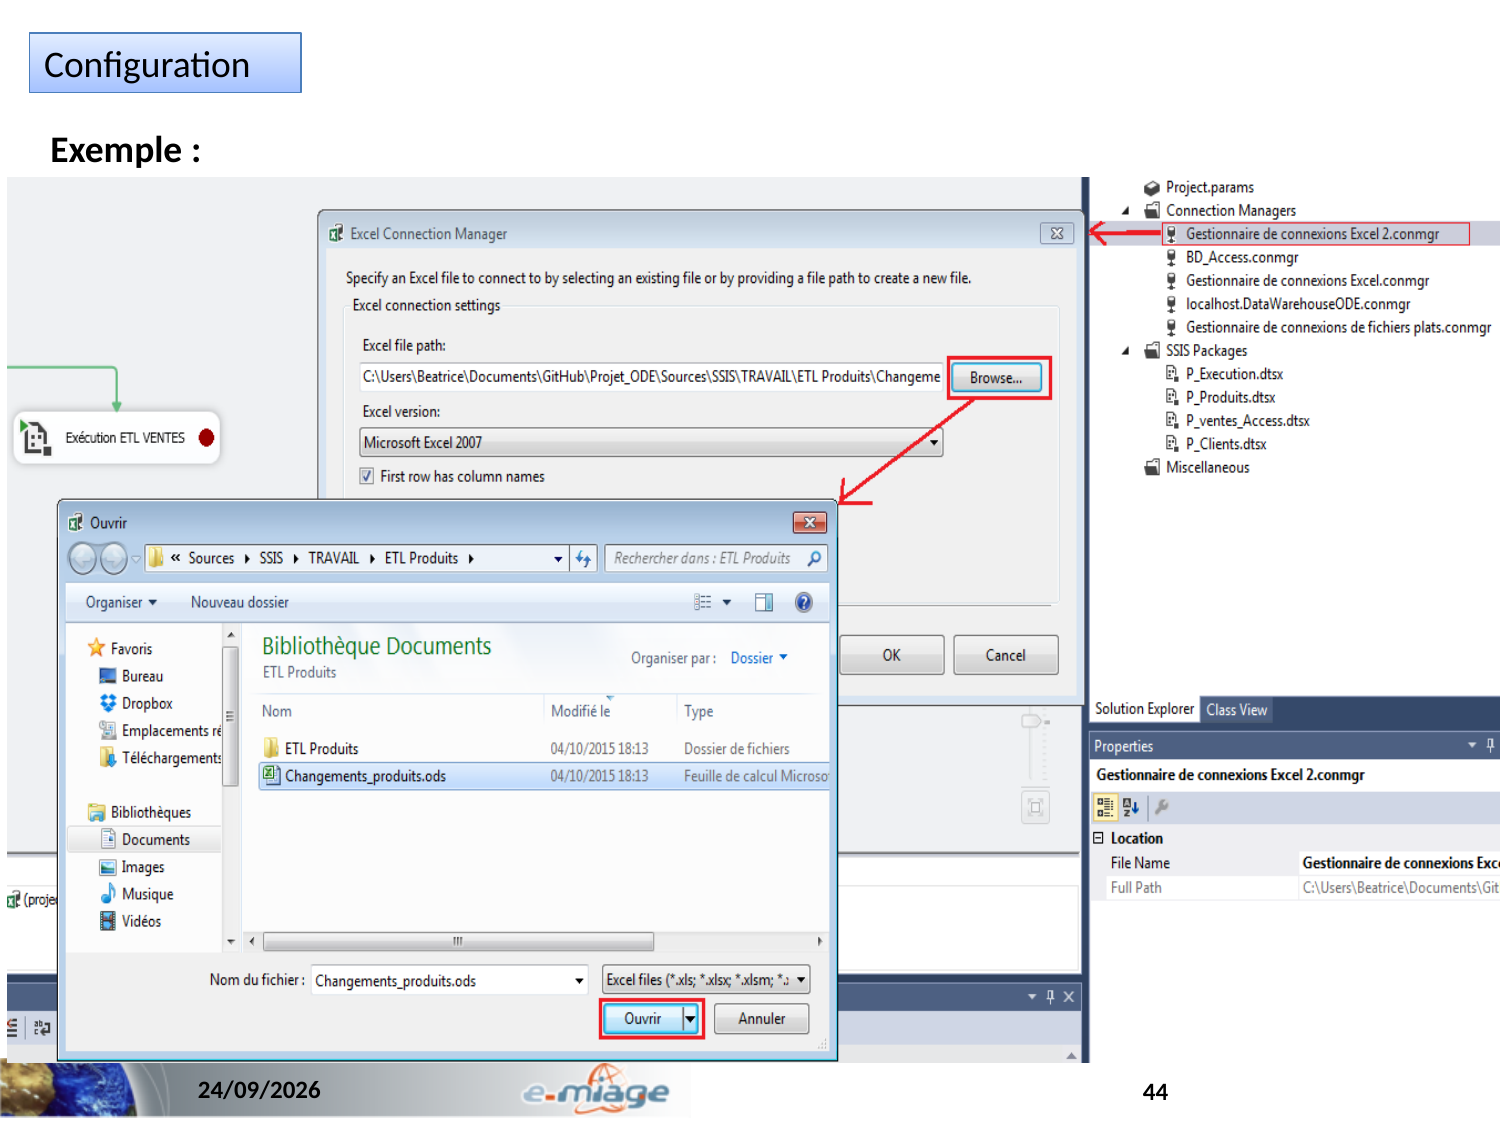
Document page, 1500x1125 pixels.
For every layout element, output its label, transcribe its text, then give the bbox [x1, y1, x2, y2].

text_box Exemple : [35, 118, 1471, 177]
picture [0, 177, 1500, 1118]
text_box Configuration [29, 32, 302, 93]
